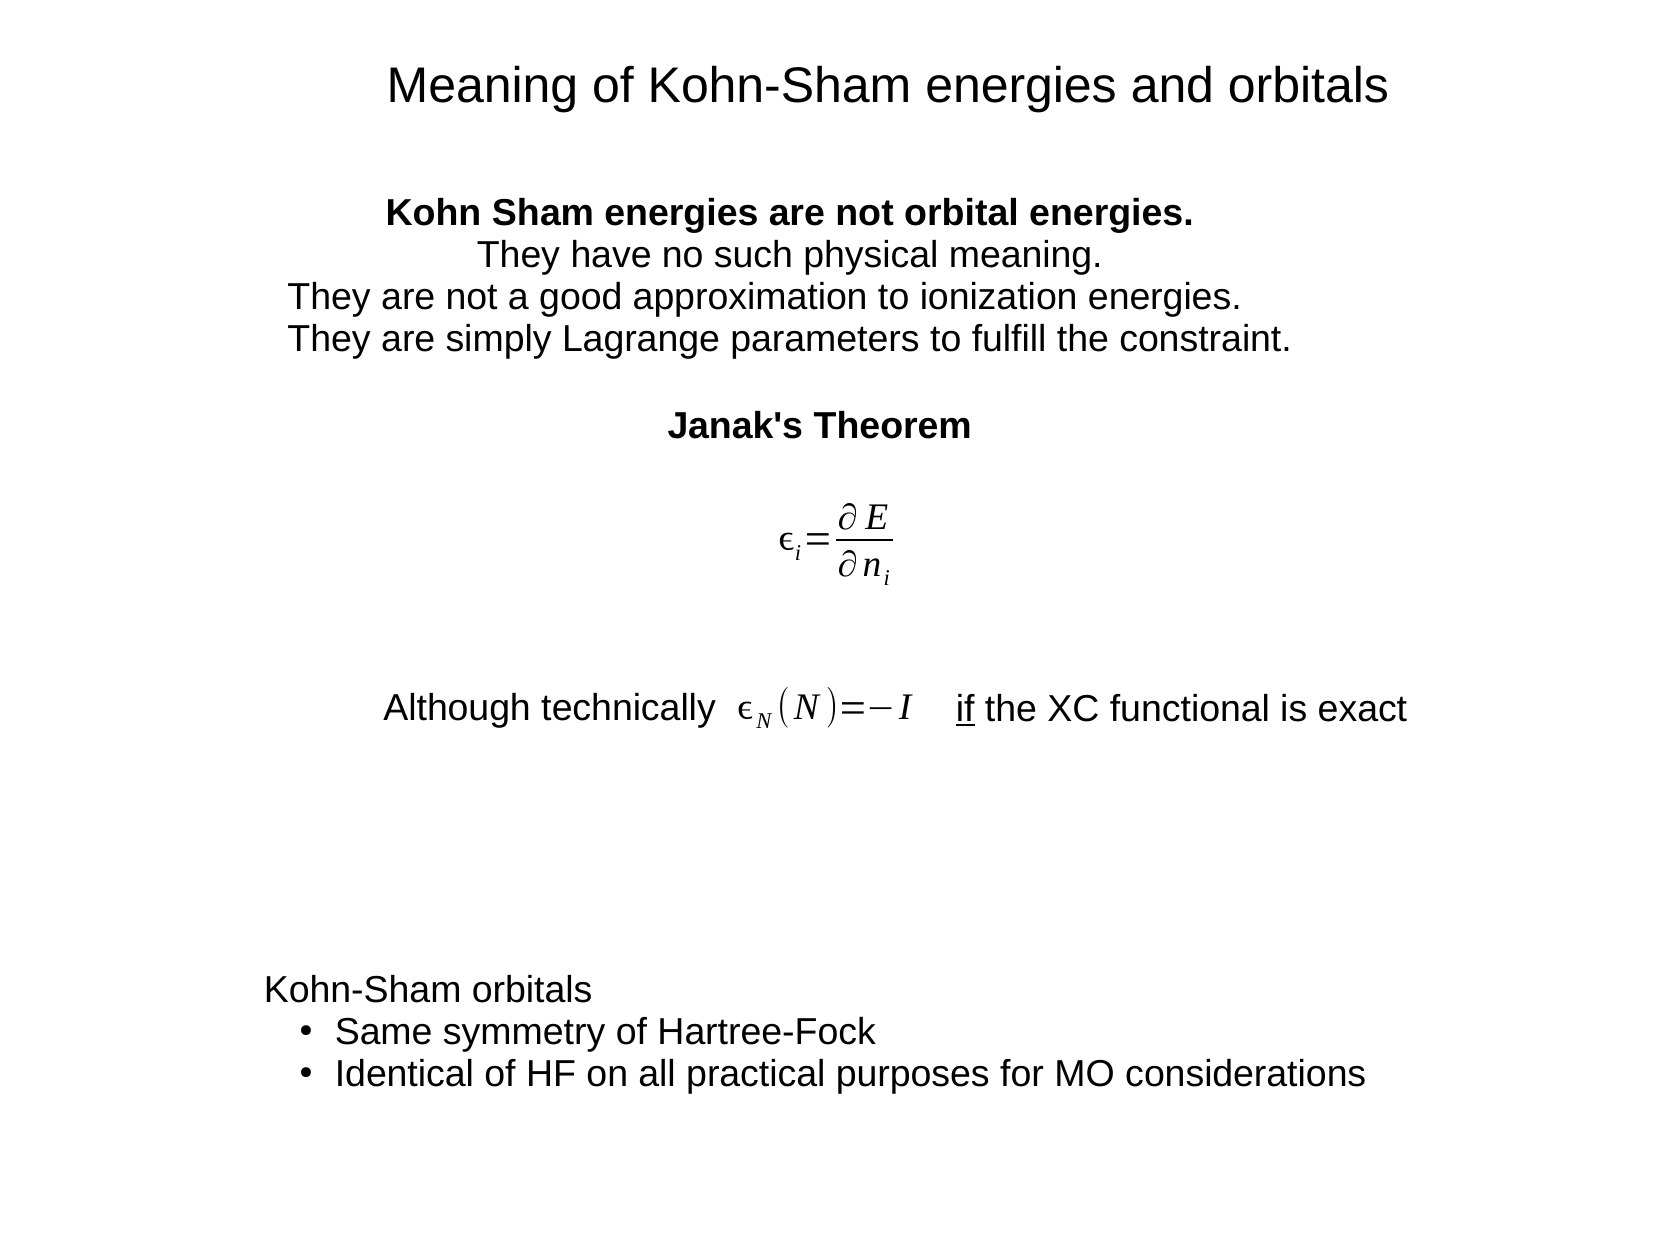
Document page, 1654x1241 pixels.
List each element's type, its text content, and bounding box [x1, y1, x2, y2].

text_box Although technically [368, 678, 743, 736]
text_box Kohn Sham energies are not orbital energies. They have no such physical meaning. They are not a good approximation to ionization energies. They are simply Lagrange parameters to fulfill the constraint. [272, 183, 1310, 367]
chart [729, 685, 922, 733]
text_box Meaning of Kohn-Sham energies and orbitals [371, 49, 1406, 121]
text_box Kohn-Sham orbitals Same symmetry of Hartree-Fock Identical of HF on all practical purposes for MO considerations [249, 961, 1384, 1102]
text_box if the XC functional is exact [941, 680, 1424, 738]
chart [771, 496, 901, 590]
text_box Janak's Theorem [652, 397, 988, 455]
